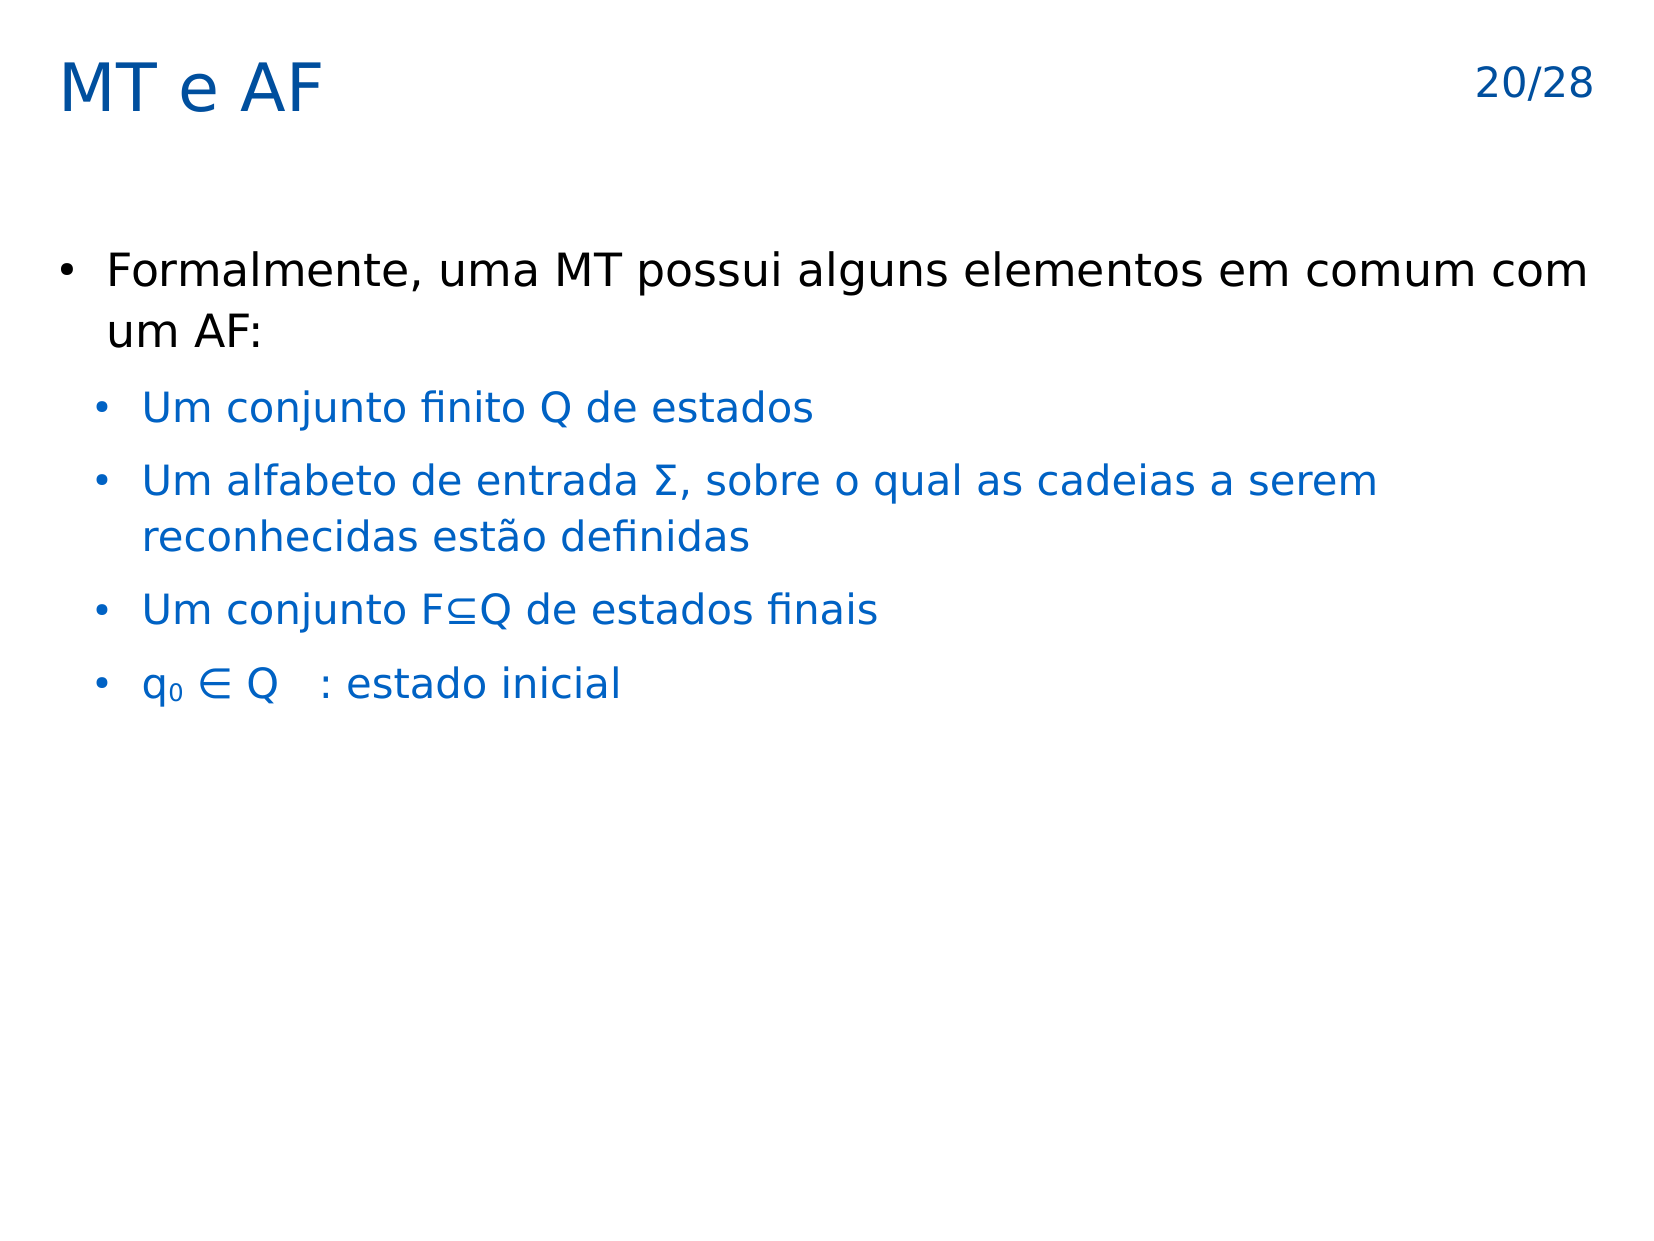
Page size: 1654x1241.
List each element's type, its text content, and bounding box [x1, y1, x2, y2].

list Formalmente, uma MT possui alguns elementos em comum com um AF: Um conjunto finito Q de estados Um alfabeto de entrada Σ, sobre o qual as cadeias a serem reconhecidas estão definidas Um conjunto F⊆Q de estados finais q0 ∈ Q : estado inicial [59, 236, 1595, 1211]
title MT e AF [59, 29, 1625, 148]
